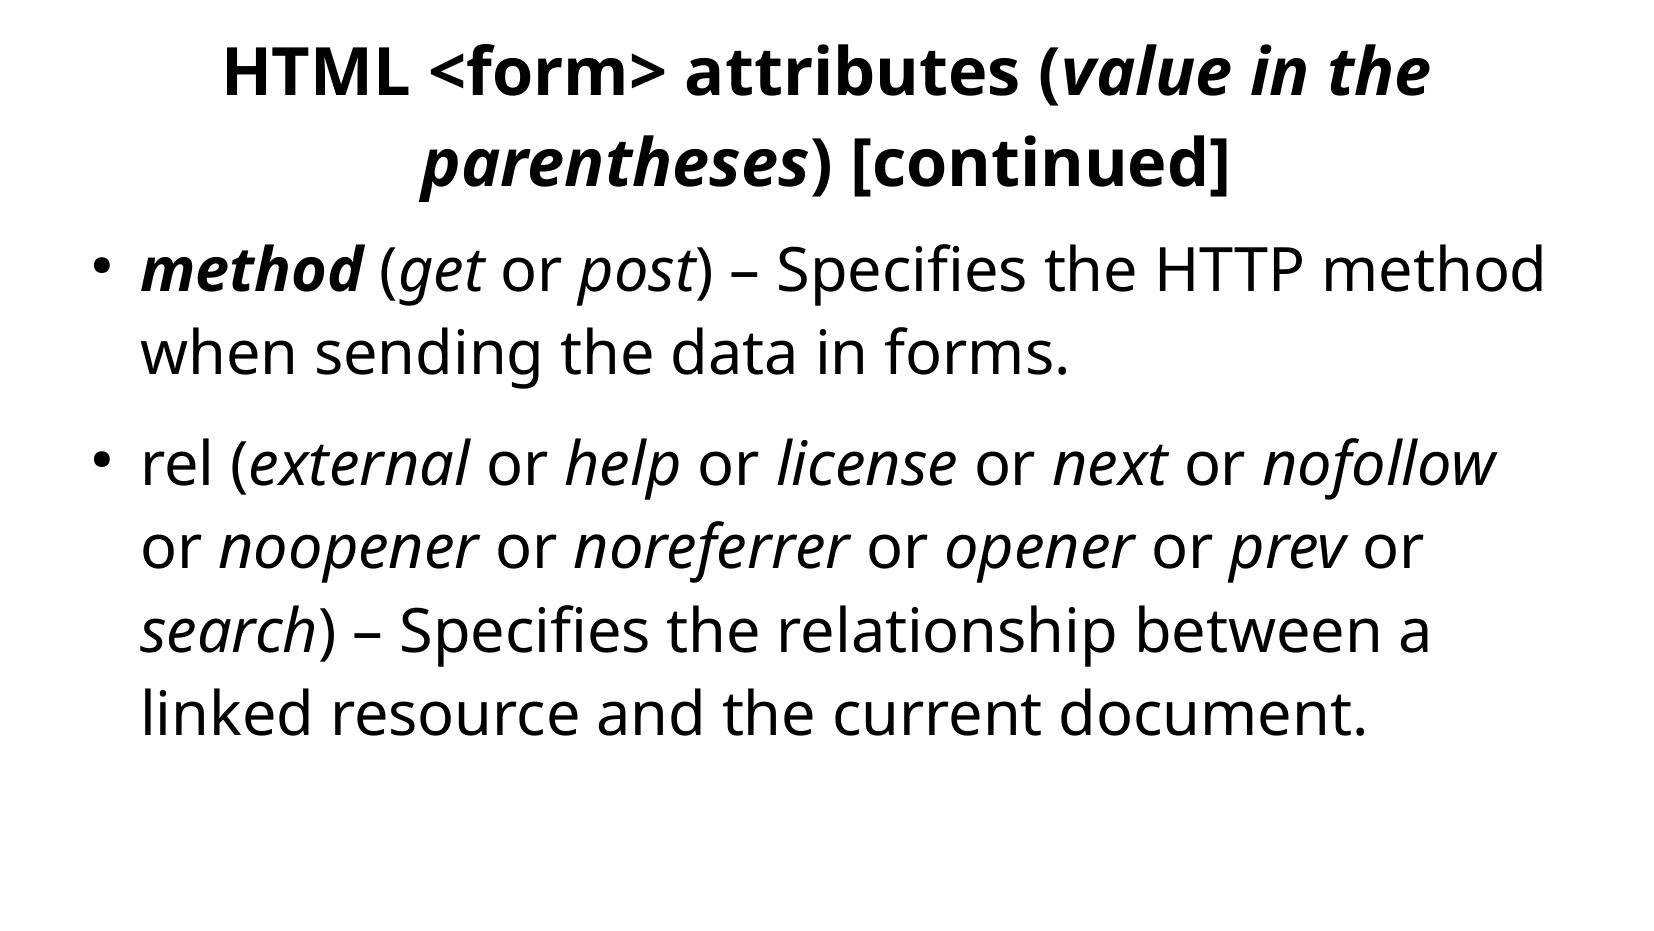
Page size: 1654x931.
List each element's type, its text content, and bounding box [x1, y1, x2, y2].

list method (get or post) – Specifies the HTTP method when sending the data in forms. rel (external or help or license or next or nofollow or noopener or noreferrer or opener or prev or search) – Specifies the relationship between a linked resource and the current document. [75, 225, 1564, 766]
title HTML <form> attributes (value in the parentheses) [continued] [82, 34, 1571, 196]
